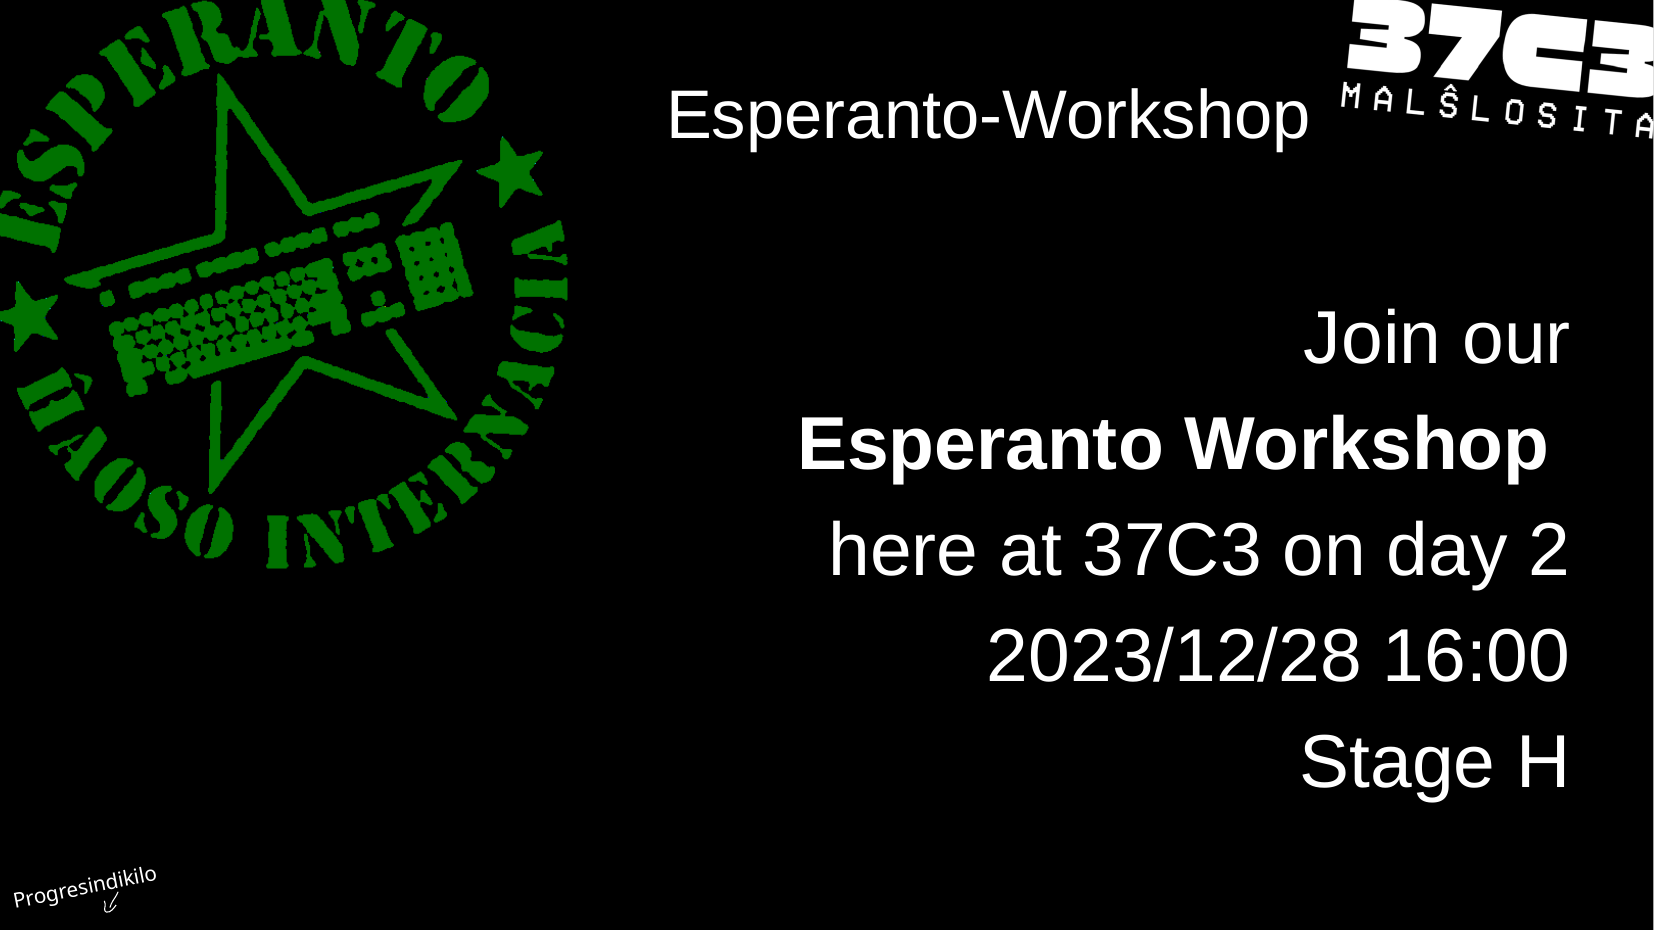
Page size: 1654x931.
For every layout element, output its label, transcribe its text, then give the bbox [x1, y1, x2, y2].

picture [1349, 0, 1654, 139]
picture [0, 0, 591, 591]
title Esperanto-Workshop [501, 37, 1571, 193]
list Join our Esperanto Workshop here at 37C3 on day 2 2023/12/28 16:00 Stage H [88, 295, 1571, 835]
